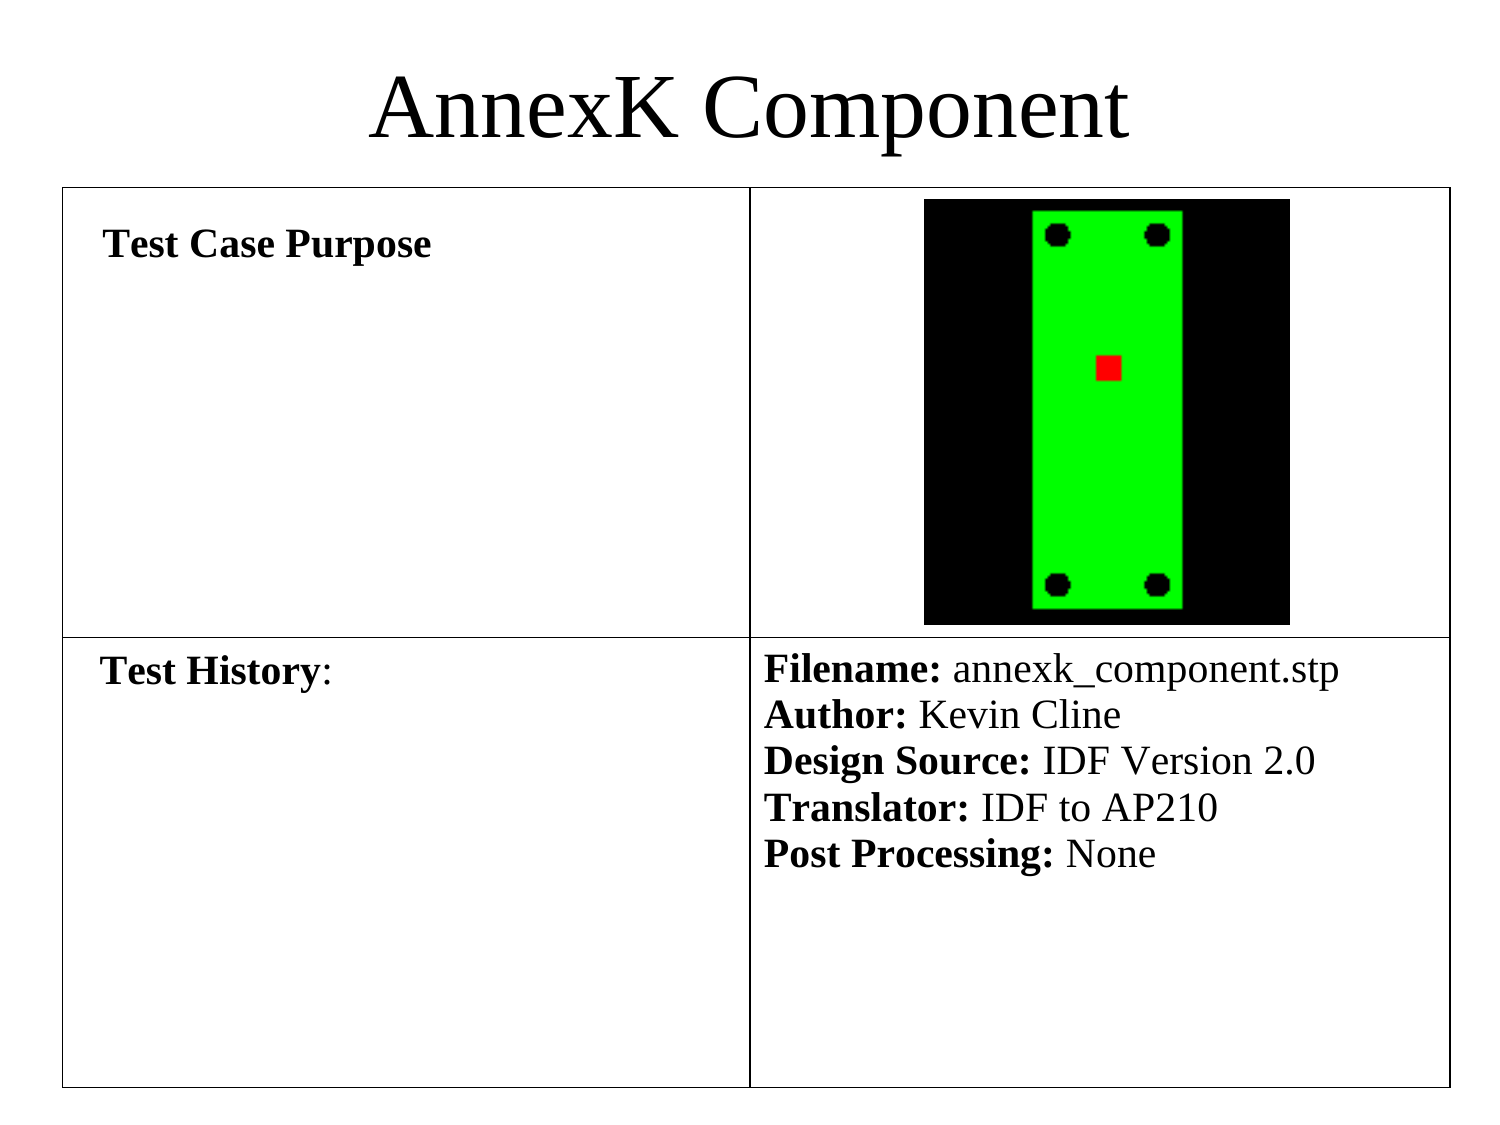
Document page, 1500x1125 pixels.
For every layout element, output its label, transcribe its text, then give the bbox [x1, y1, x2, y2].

text_box Filename: annexk_component.stp Author: Kevin Cline Design Source: IDF Version 2.0 Translator: IDF to AP210 Post Processing: None [749, 637, 1356, 995]
title AnnexK Component [112, 12, 1388, 201]
chart [924, 200, 1290, 625]
text_box Test Case Purpose [87, 212, 676, 275]
text_box Test History: [84, 639, 348, 702]
